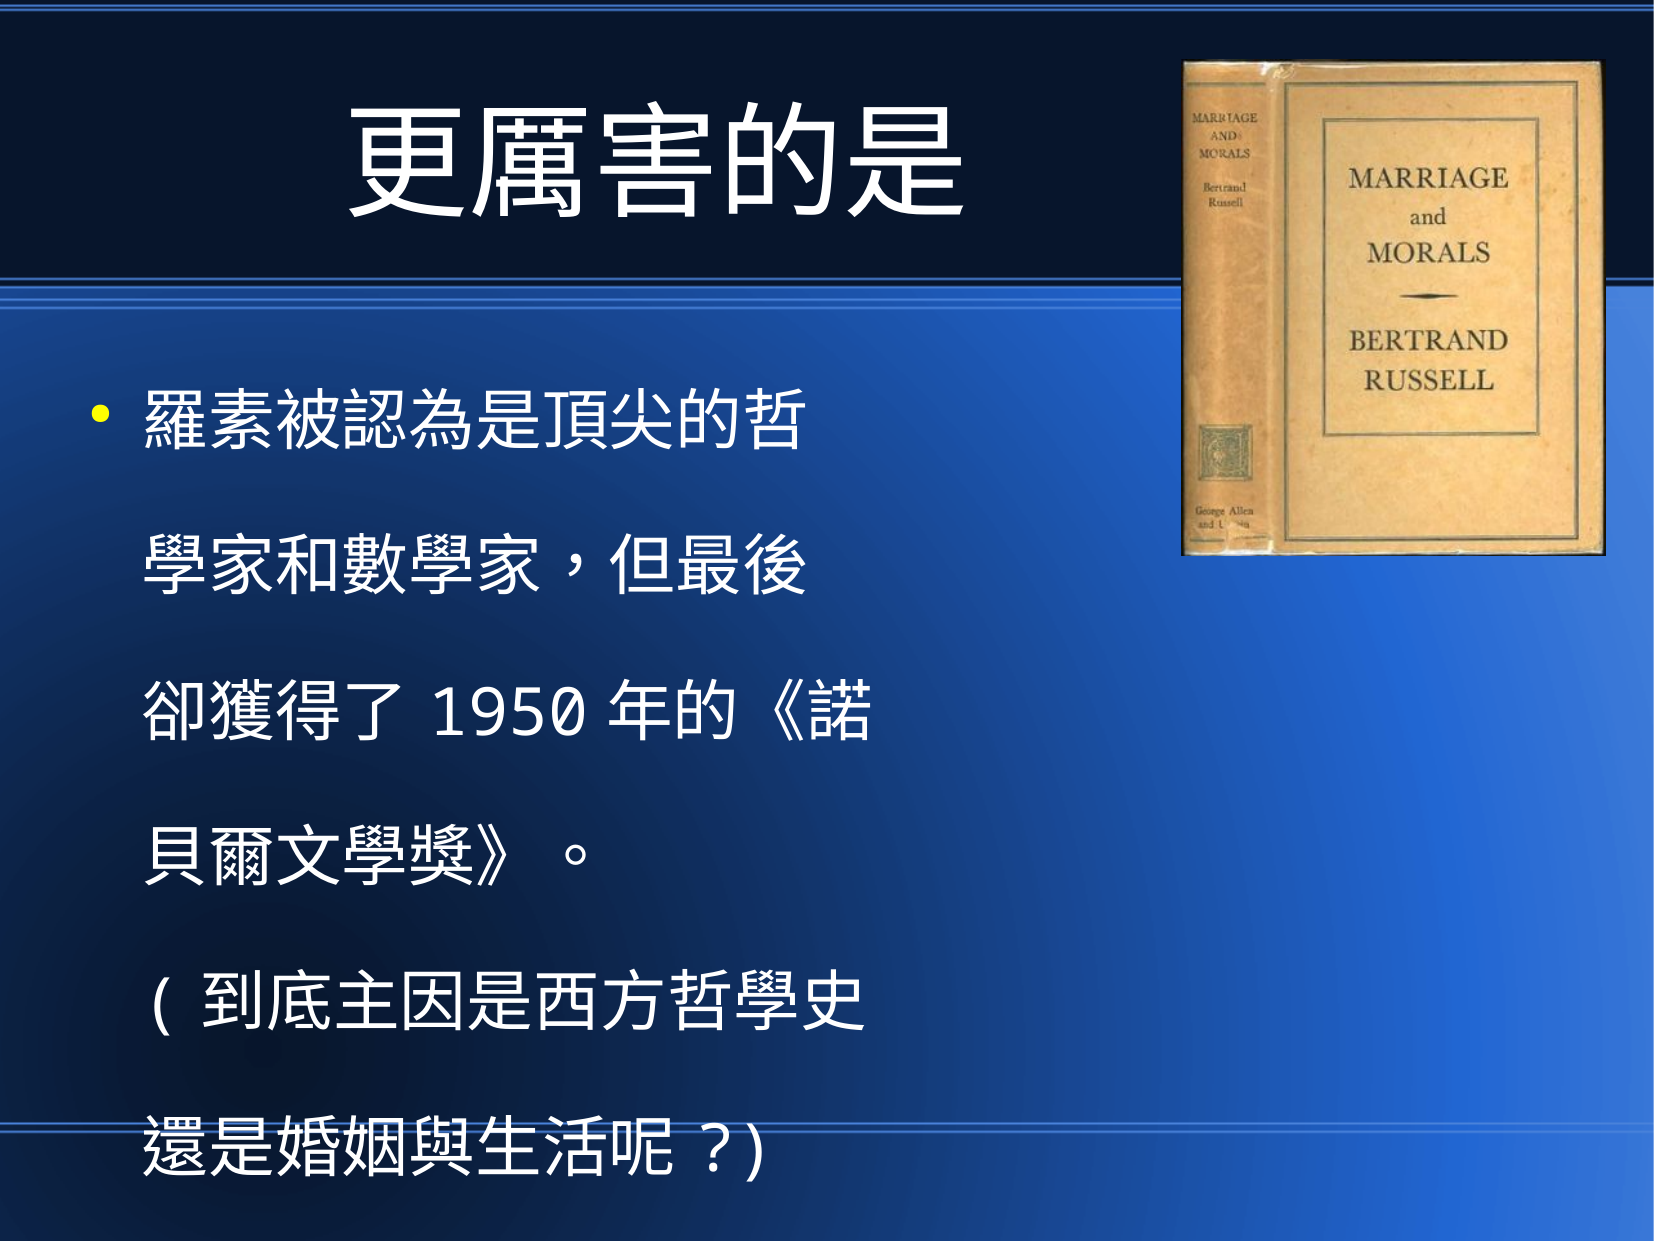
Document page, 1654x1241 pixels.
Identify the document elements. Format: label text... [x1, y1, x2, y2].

picture [0, 0, 1654, 1241]
list 羅素被認為是頂尖的哲學家和數學家，但最後卻獲得了1950年的《諾貝爾文學獎》。 (到底主因是西方哲學史還是婚姻與生活呢?) [70, 318, 875, 1241]
title 更厲害的是 [82, 49, 1229, 257]
